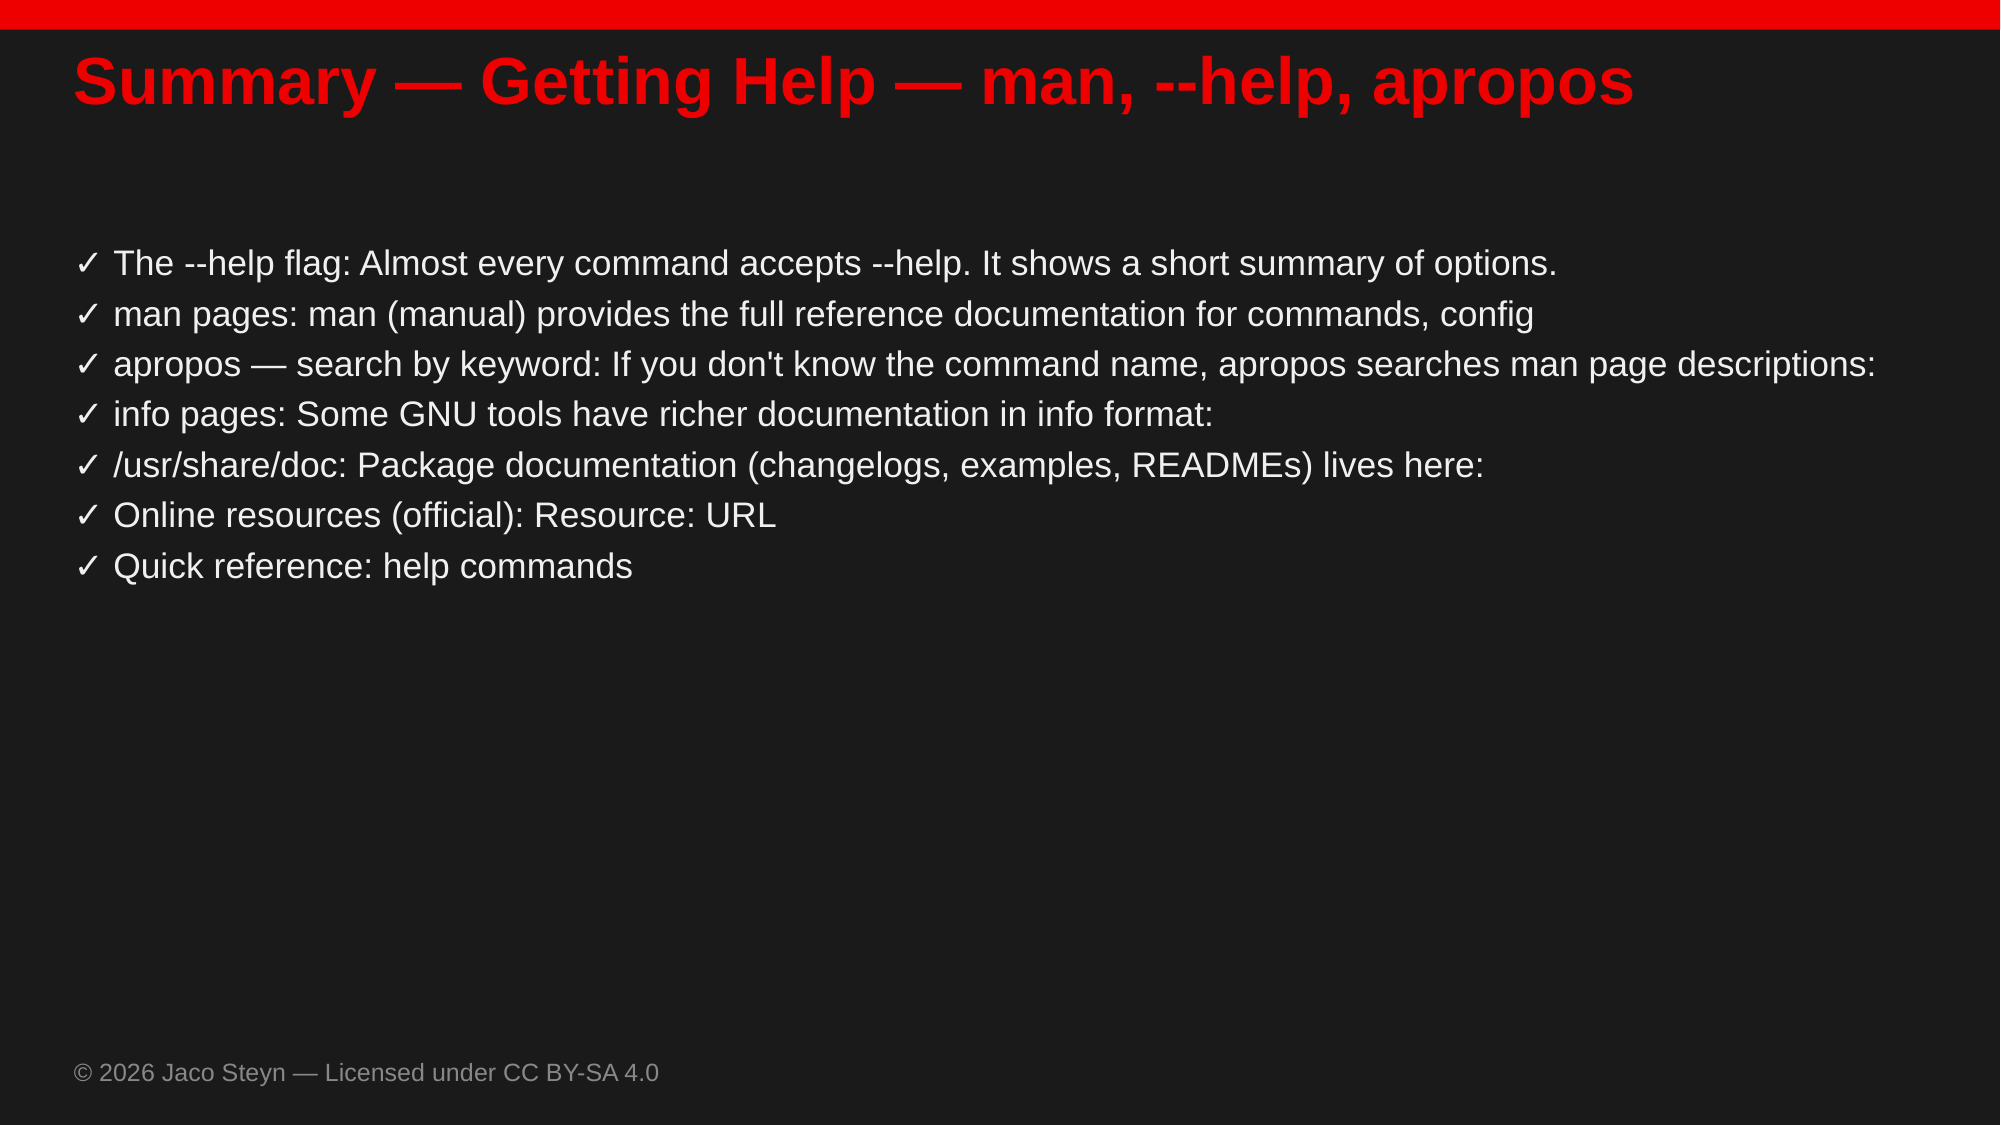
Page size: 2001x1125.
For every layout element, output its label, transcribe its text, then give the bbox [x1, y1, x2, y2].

text_box [0, 0, 2001, 30]
text_box ✓ The --help flag: Almost every command accepts --help. It shows a short summary of options. ✓ man pages: man (manual) provides the full reference documentation for commands, config ✓ apropos — search by keyword: If you don't know the command name, apropos searches man page descriptions: ✓ info pages: Some GNU tools have richer documentation in info format: ✓ /usr/share/doc: Package documentation (changelogs, examples, READMEs) lives here: ✓ Online resources (official): Resource: URL ✓ Quick reference: help commands [59, 236, 1942, 1037]
text_box © 2026 Jaco Steyn — Licensed under CC BY-SA 4.0 [59, 1051, 1942, 1093]
text_box Summary — Getting Help — man, --help, apropos [59, 36, 1942, 208]
